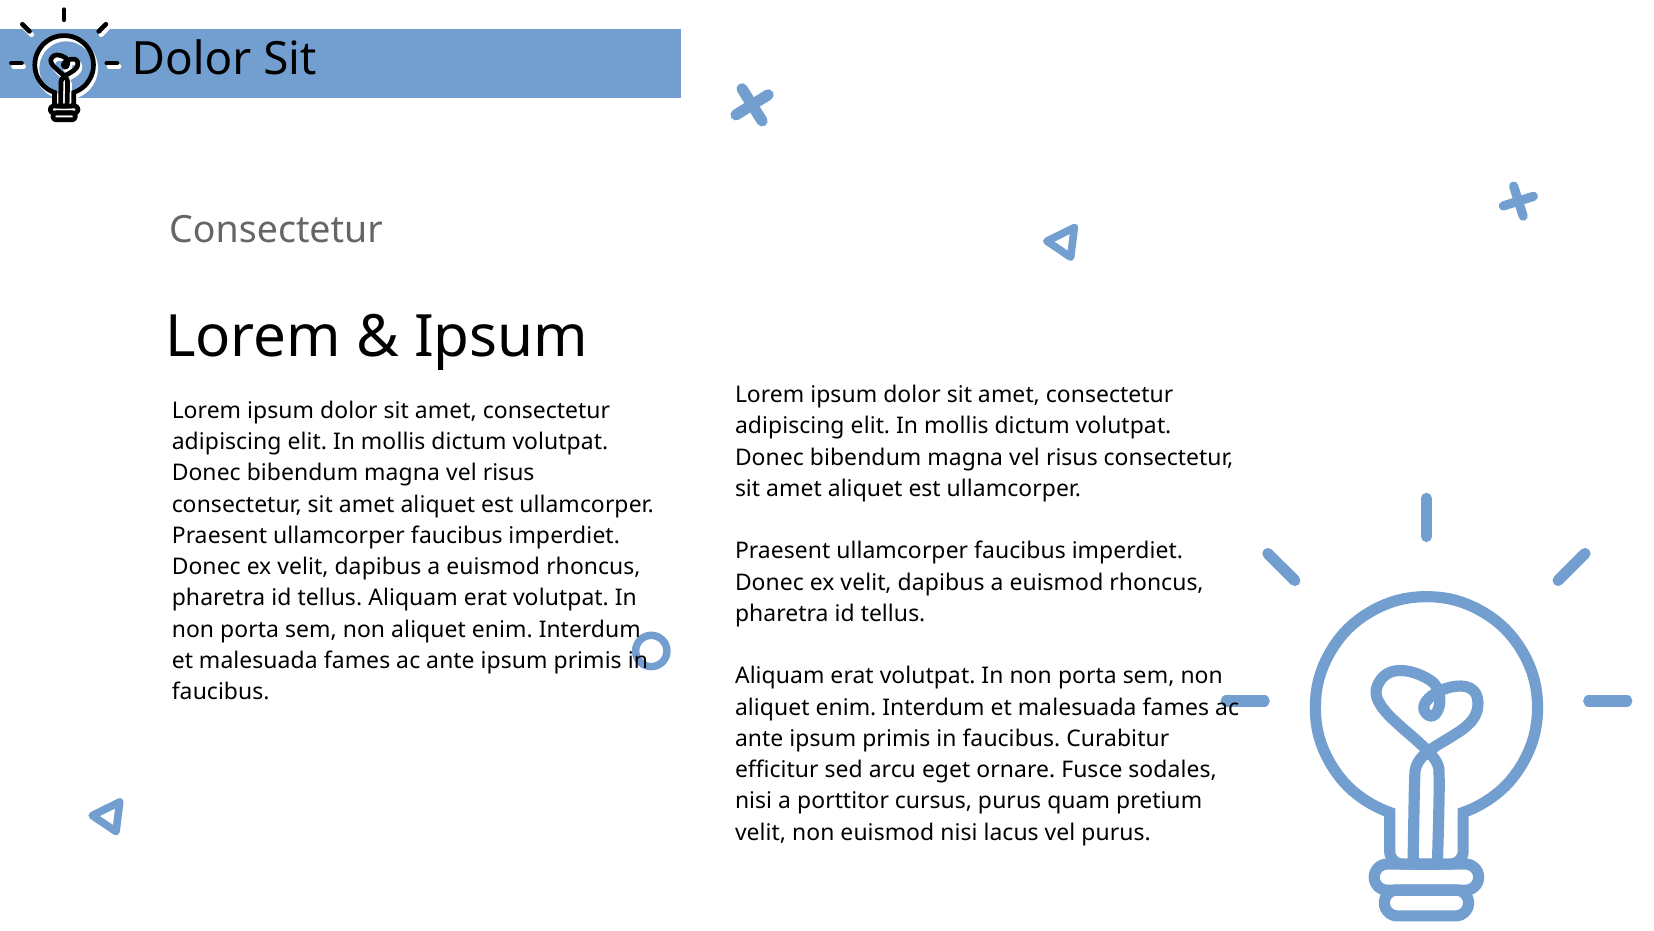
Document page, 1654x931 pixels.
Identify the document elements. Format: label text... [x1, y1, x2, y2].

title Lorem & Ipsum [165, 289, 803, 379]
text_box Lorem ipsum dolor sit amet, consectetur adipiscing elit. In mollis dictum volutpat. Donec bibendum magna vel risus consectetur, sit amet aliquet est ullamcorper. Praesent ullamcorper faucibus imperdiet. Donec ex velit, dapibus a euismod rhoncus, pharetra id tellus. Aliquam erat volutpat. In non porta sem, non aliquet enim. Interdum et malesuada fames ac ante ipsum primis in faucibus. [171, 393, 661, 707]
title Dolor Sit [131, 16, 578, 97]
title Consectetur [169, 202, 466, 256]
text_box Lorem ipsum dolor sit amet, consectetur adipiscing elit. In mollis dictum volutpat. Donec bibendum magna vel risus consectetur, sit amet aliquet est ullamcorper. Praesent ullamcorper faucibus imperdiet. Donec ex velit, dapibus a euismod rhoncus, pharetra id tellus. Aliquam erat volutpat. In non porta sem, non aliquet enim. Interdum et malesuada fames ac ante ipsum primis in faucibus. Curabitur efficitur sed arcu eget ornare. Fusce sodales, nisi a porttitor cursus, purus quam pretium velit, non euismod nisi lacus vel purus. [735, 378, 1246, 847]
